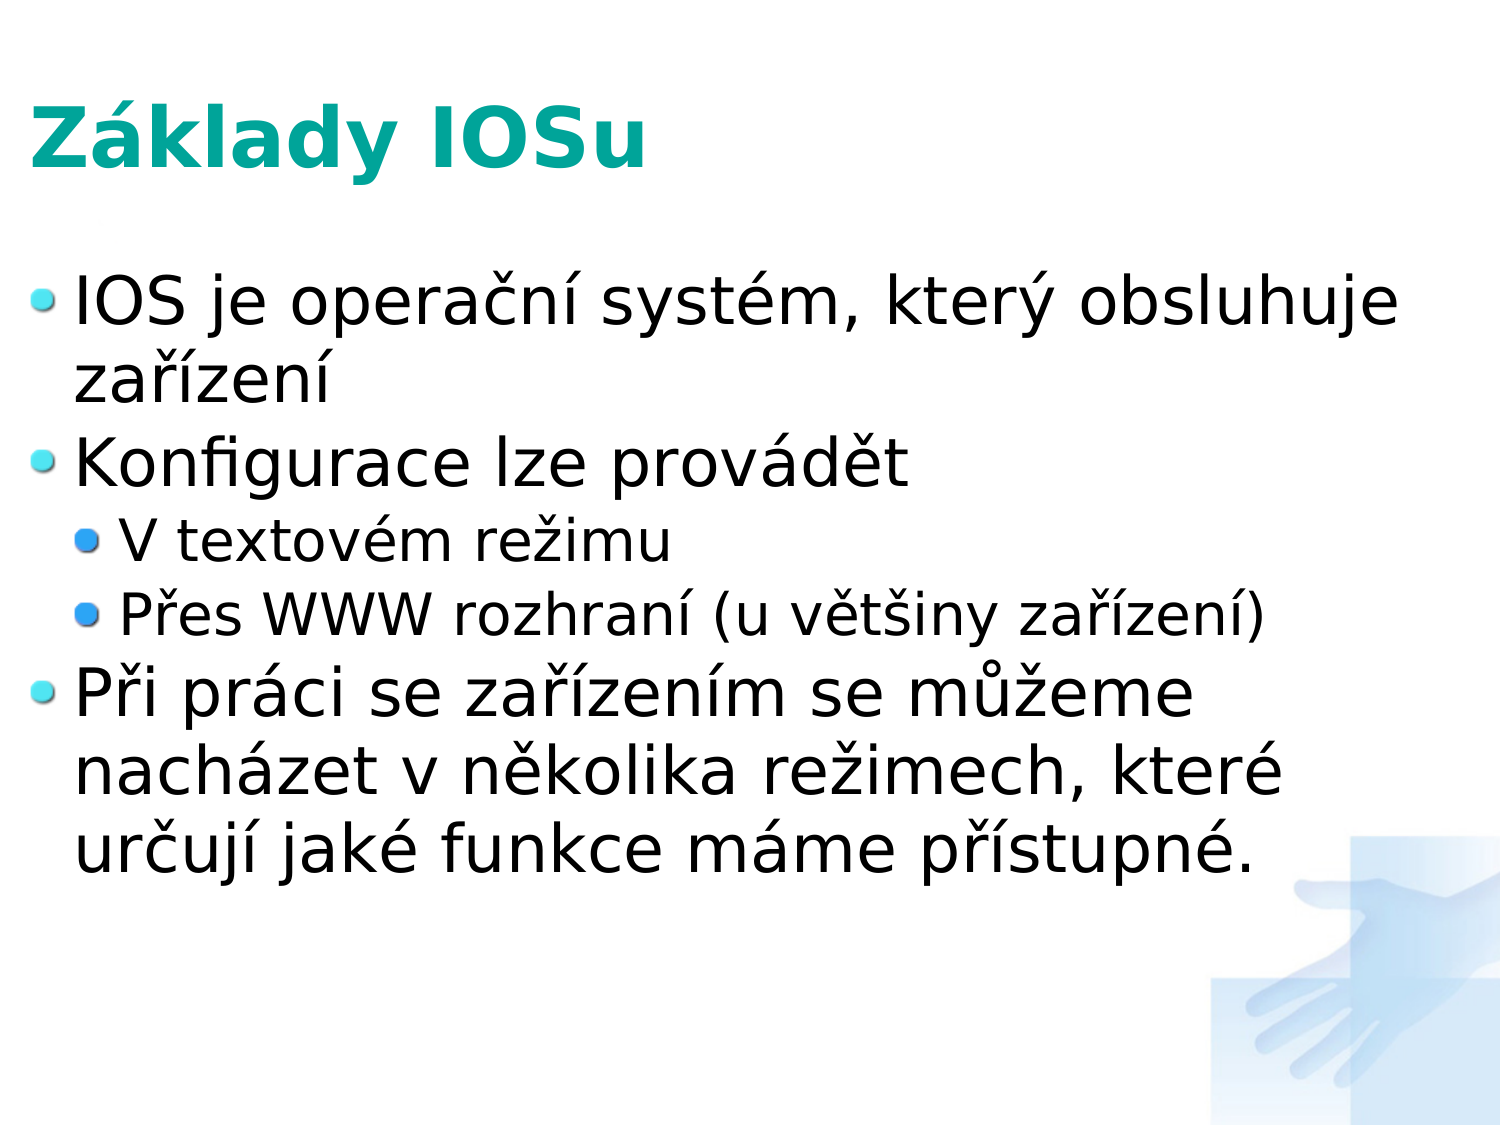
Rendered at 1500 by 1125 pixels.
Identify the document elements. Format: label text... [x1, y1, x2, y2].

picture [0, 0, 1500, 1125]
title Základy IOSu [29, 21, 1477, 257]
list IOS je operační systém, který obsluhuje zařízení Konfigurace lze provádět V textovém režimu Přes WWW rozhraní (u většiny zařízení) Při práci se zařízením se můžeme nacházet v několika režimech, které určují jaké funkce máme přístupné. [29, 262, 1477, 1093]
